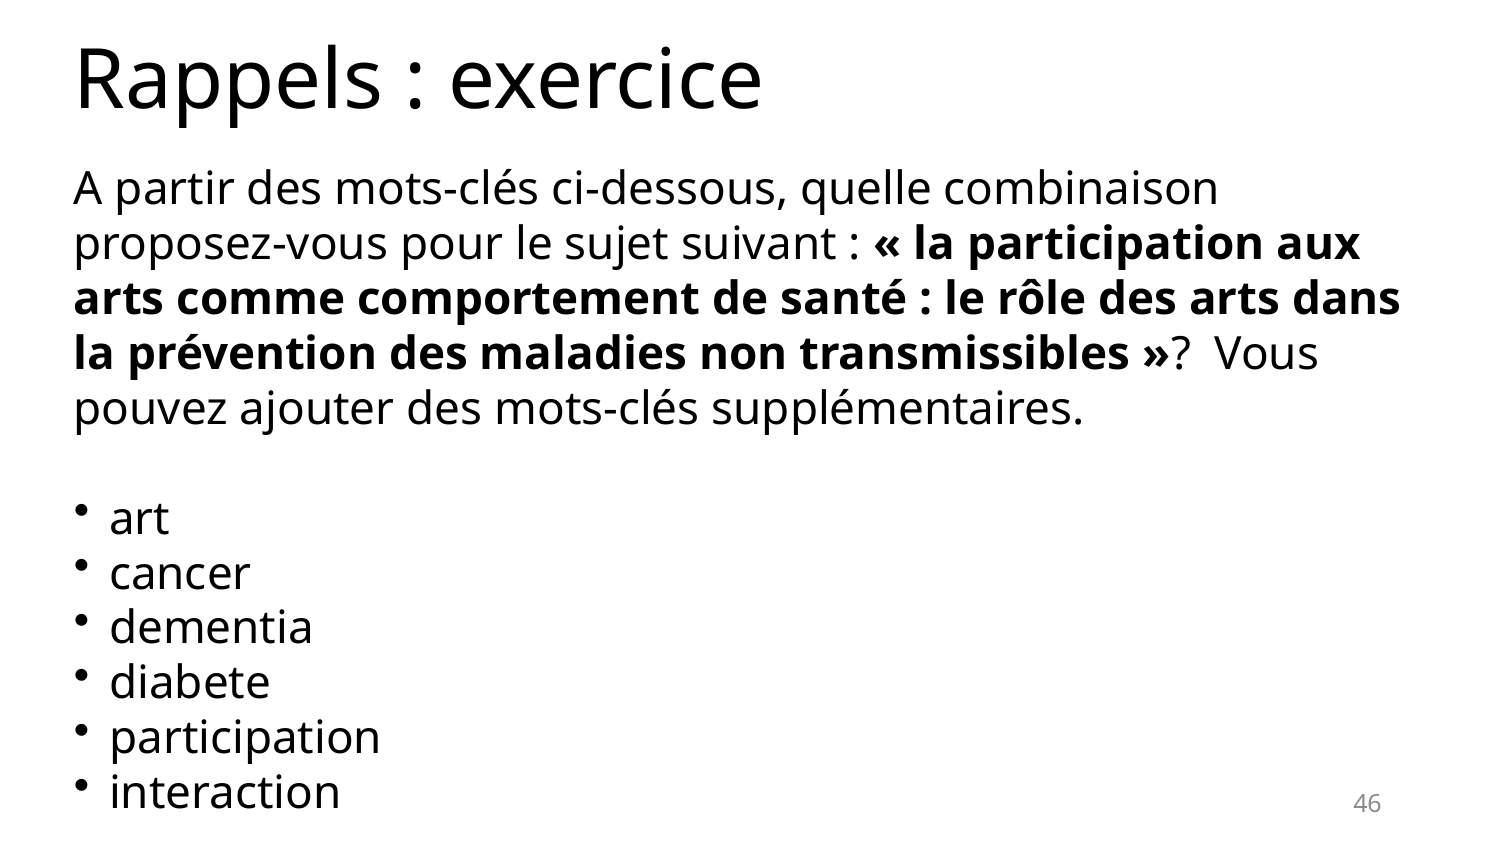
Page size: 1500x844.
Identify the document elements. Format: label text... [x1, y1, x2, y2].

text_box A partir des mots-clés ci-dessous, quelle combinaison proposez-vous pour le sujet suivant : « la participation aux arts comme comportement de santé : le rôle des arts dans la prévention des maladies non transmissibles »? Vous pouvez ajouter des mots-clés supplémentaires. art cancer dementia diabete participation interaction [58, 151, 1447, 826]
title Rappels : exercice [58, 0, 1500, 164]
